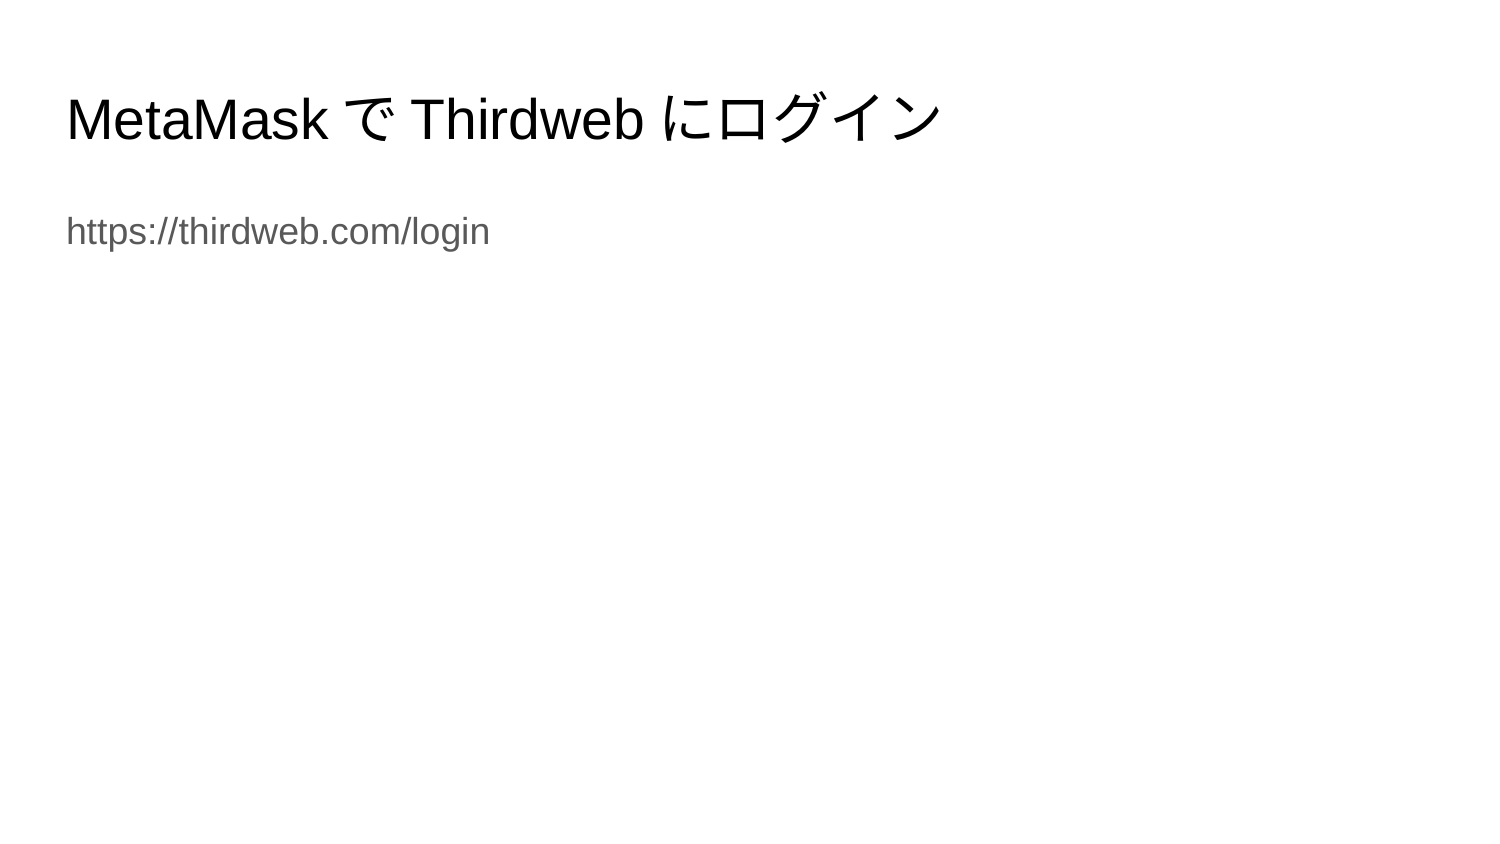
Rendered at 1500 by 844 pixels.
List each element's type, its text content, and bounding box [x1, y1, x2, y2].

title MetaMaskでThirdwebにログイン [51, 72, 1449, 167]
list https://thirdweb.com/login [51, 189, 1449, 750]
